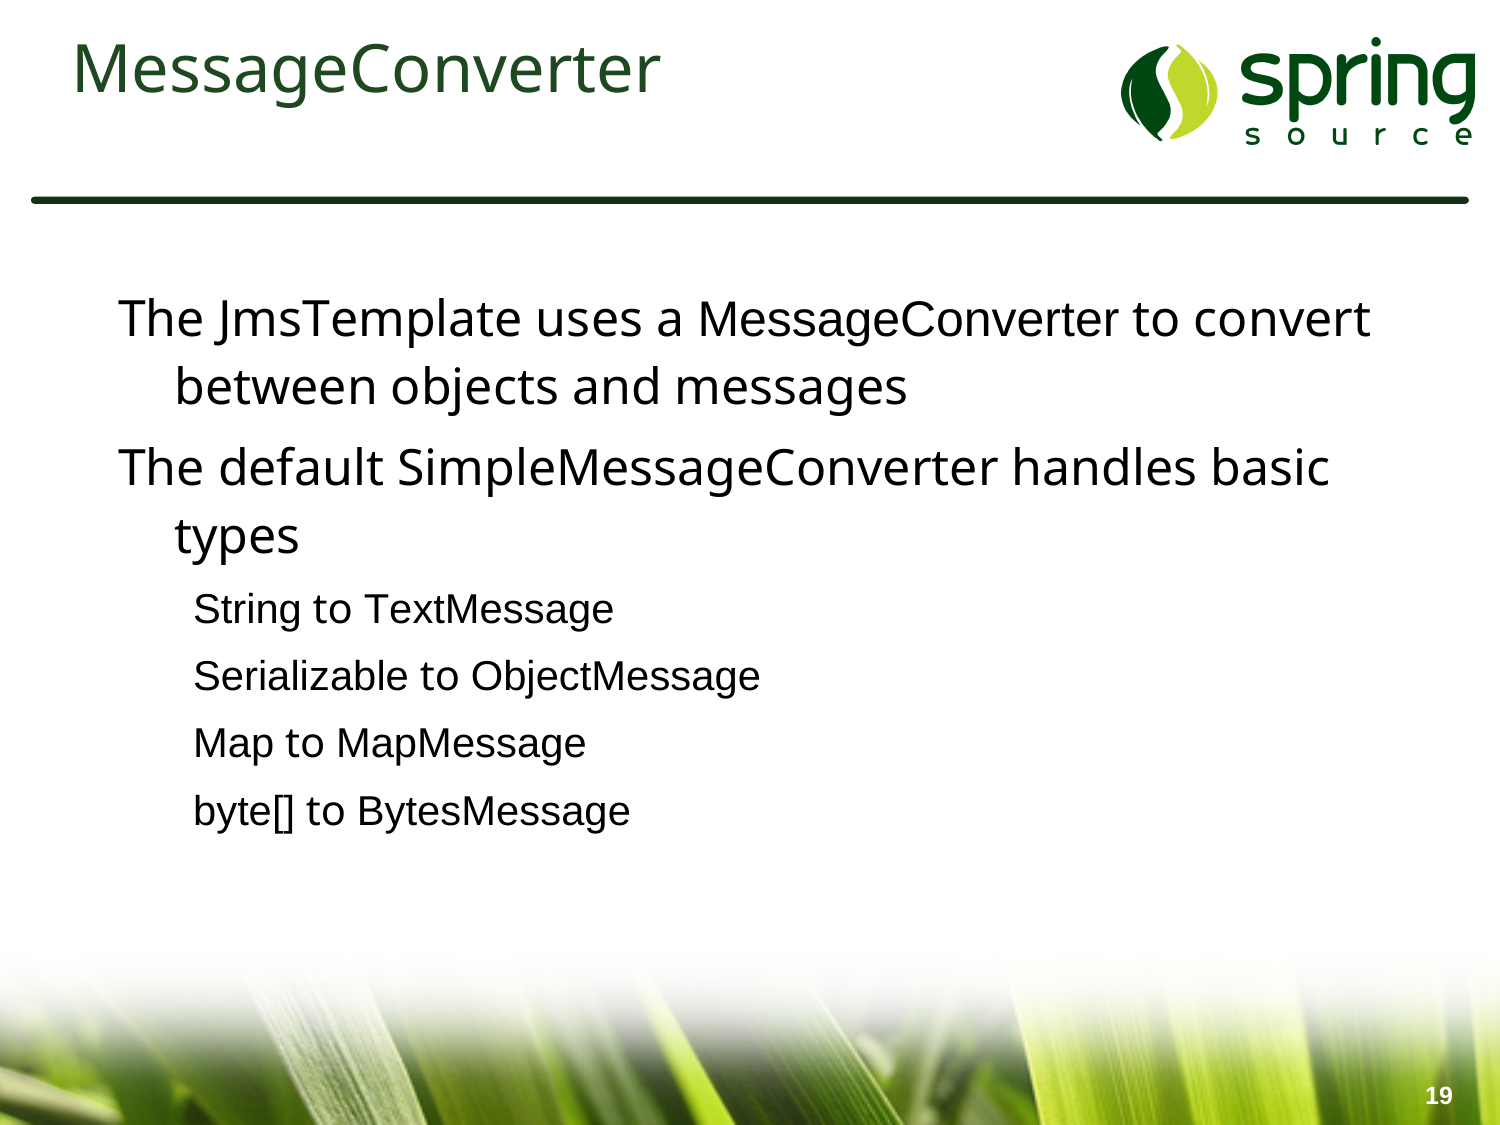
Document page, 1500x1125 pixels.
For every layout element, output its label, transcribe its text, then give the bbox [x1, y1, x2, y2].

title MessageConverter [56, 13, 1089, 176]
picture [0, 944, 1500, 1125]
picture [1121, 37, 1475, 145]
list The JmsTemplate uses a MessageConverter to convert between objects and messages The default SimpleMessageConverter handles basic types String to TextMessage Serializable to ObjectMessage Map to MapMessage byte[] to BytesMessage [103, 275, 1394, 938]
